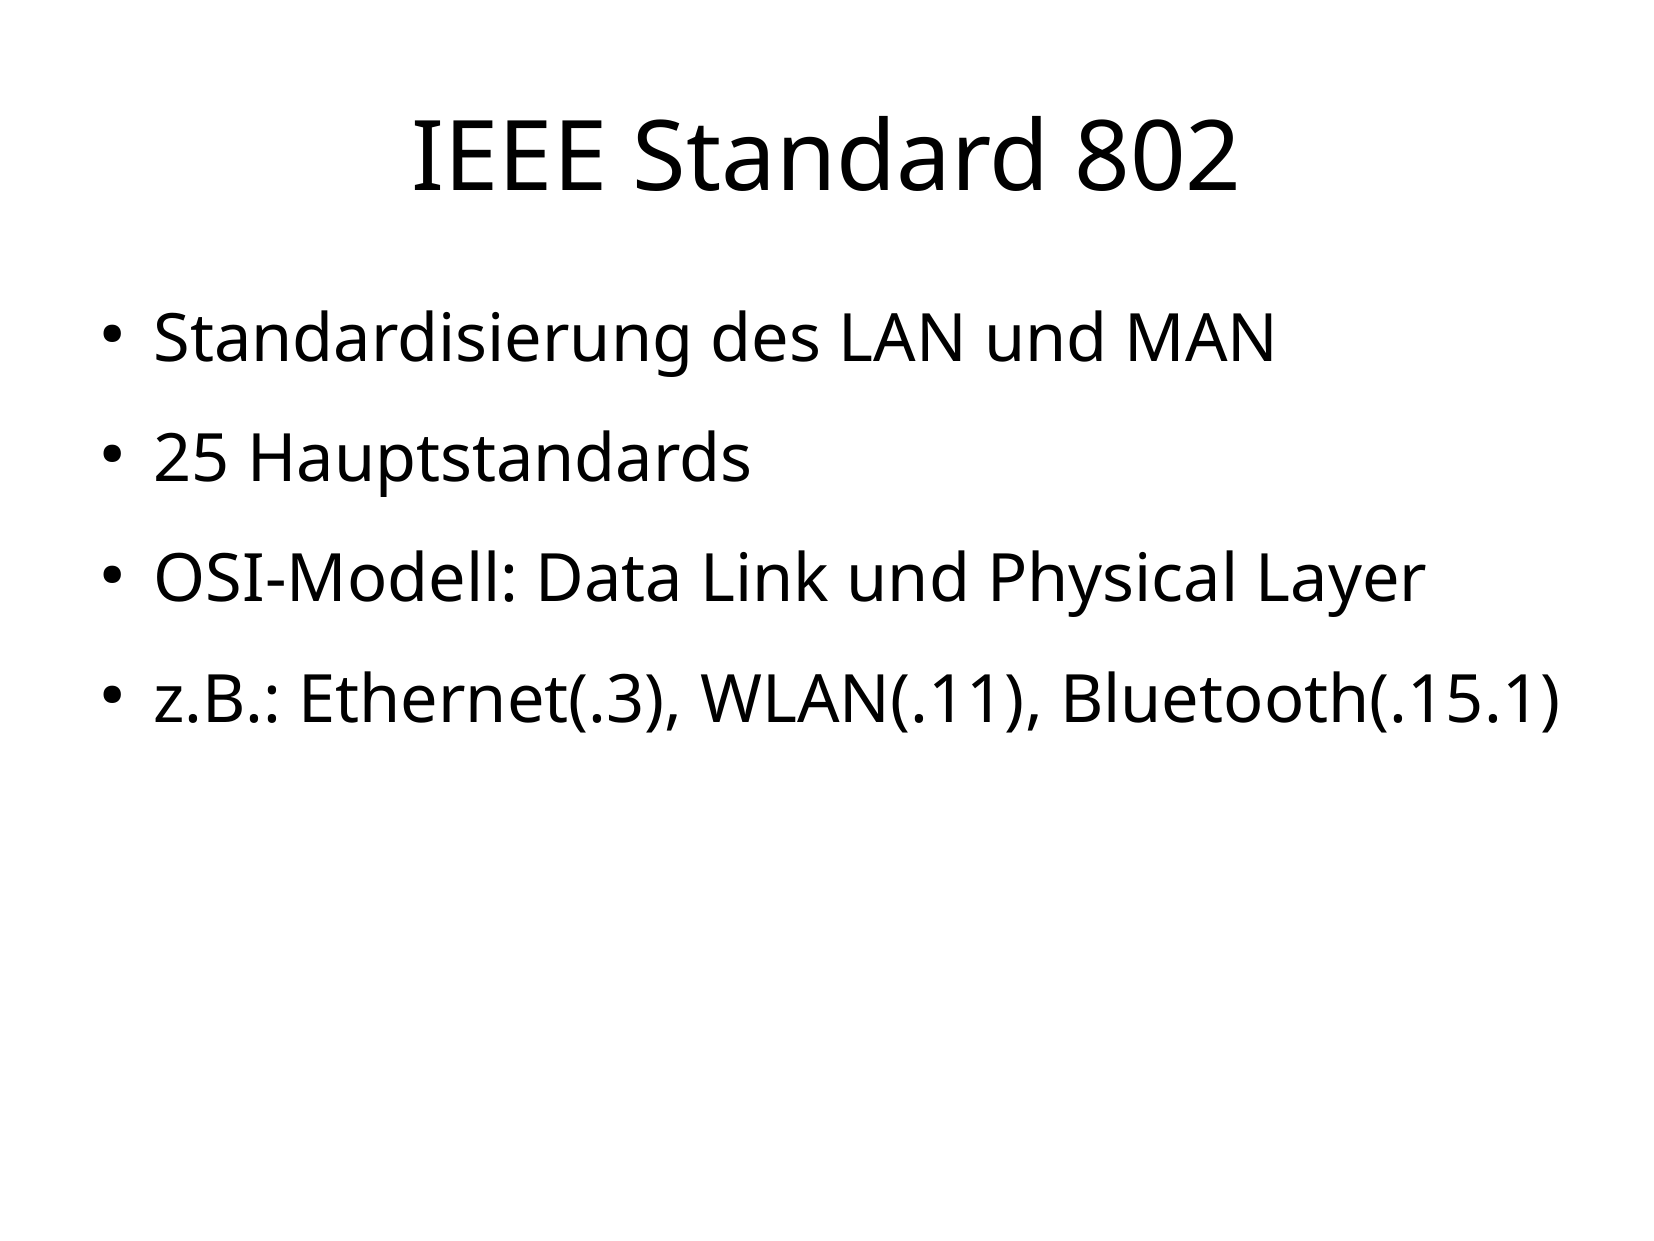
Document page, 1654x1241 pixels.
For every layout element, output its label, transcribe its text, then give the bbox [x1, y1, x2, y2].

title IEEE Standard 802 [82, 49, 1571, 257]
list Standardisierung des LAN und MAN 25 Hauptstandards OSI-Modell: Data Link und Physical Layer z.B.: Ethernet(.3), WLAN(.11), Bluetooth(.15.1) [82, 290, 1571, 1010]
